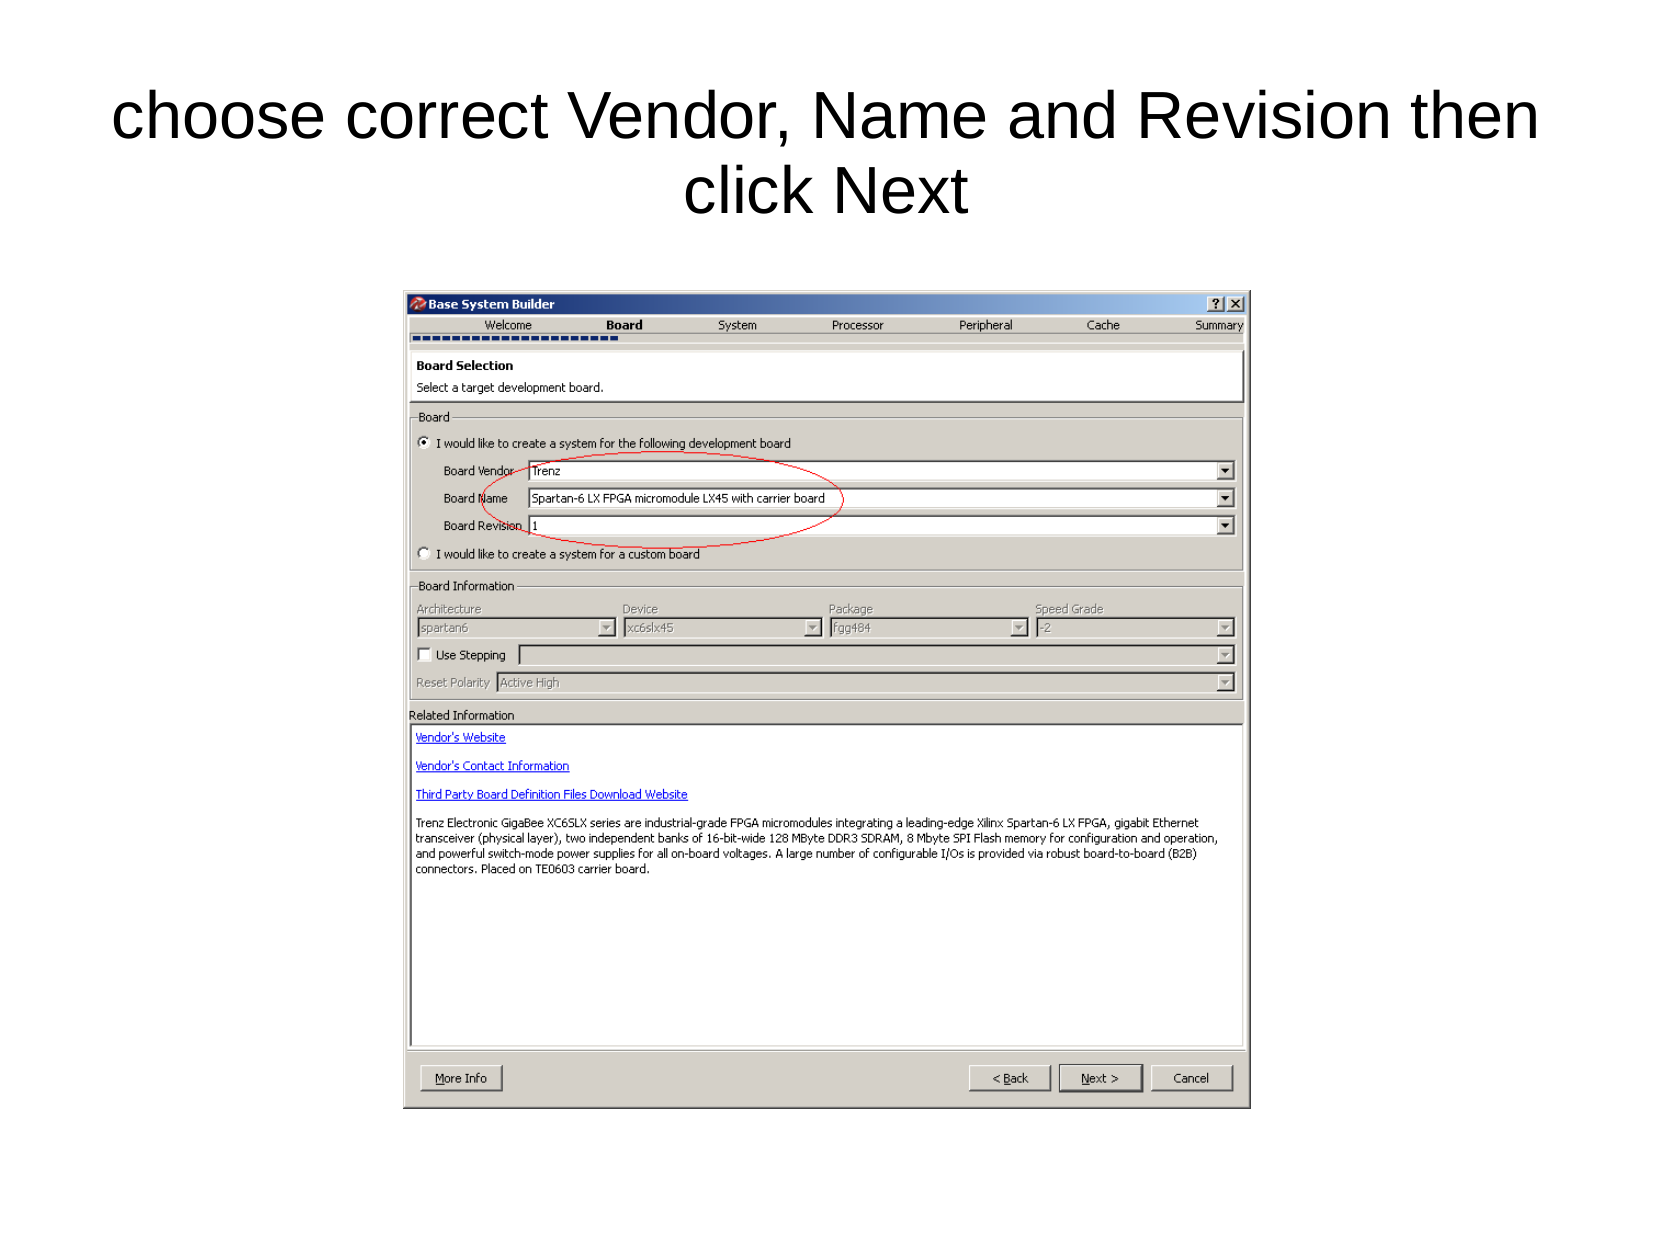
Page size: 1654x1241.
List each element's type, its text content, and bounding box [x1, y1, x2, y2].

title choose correct Vendor, Name and Revision then click Next [82, 49, 1571, 257]
picture [403, 290, 1251, 1109]
